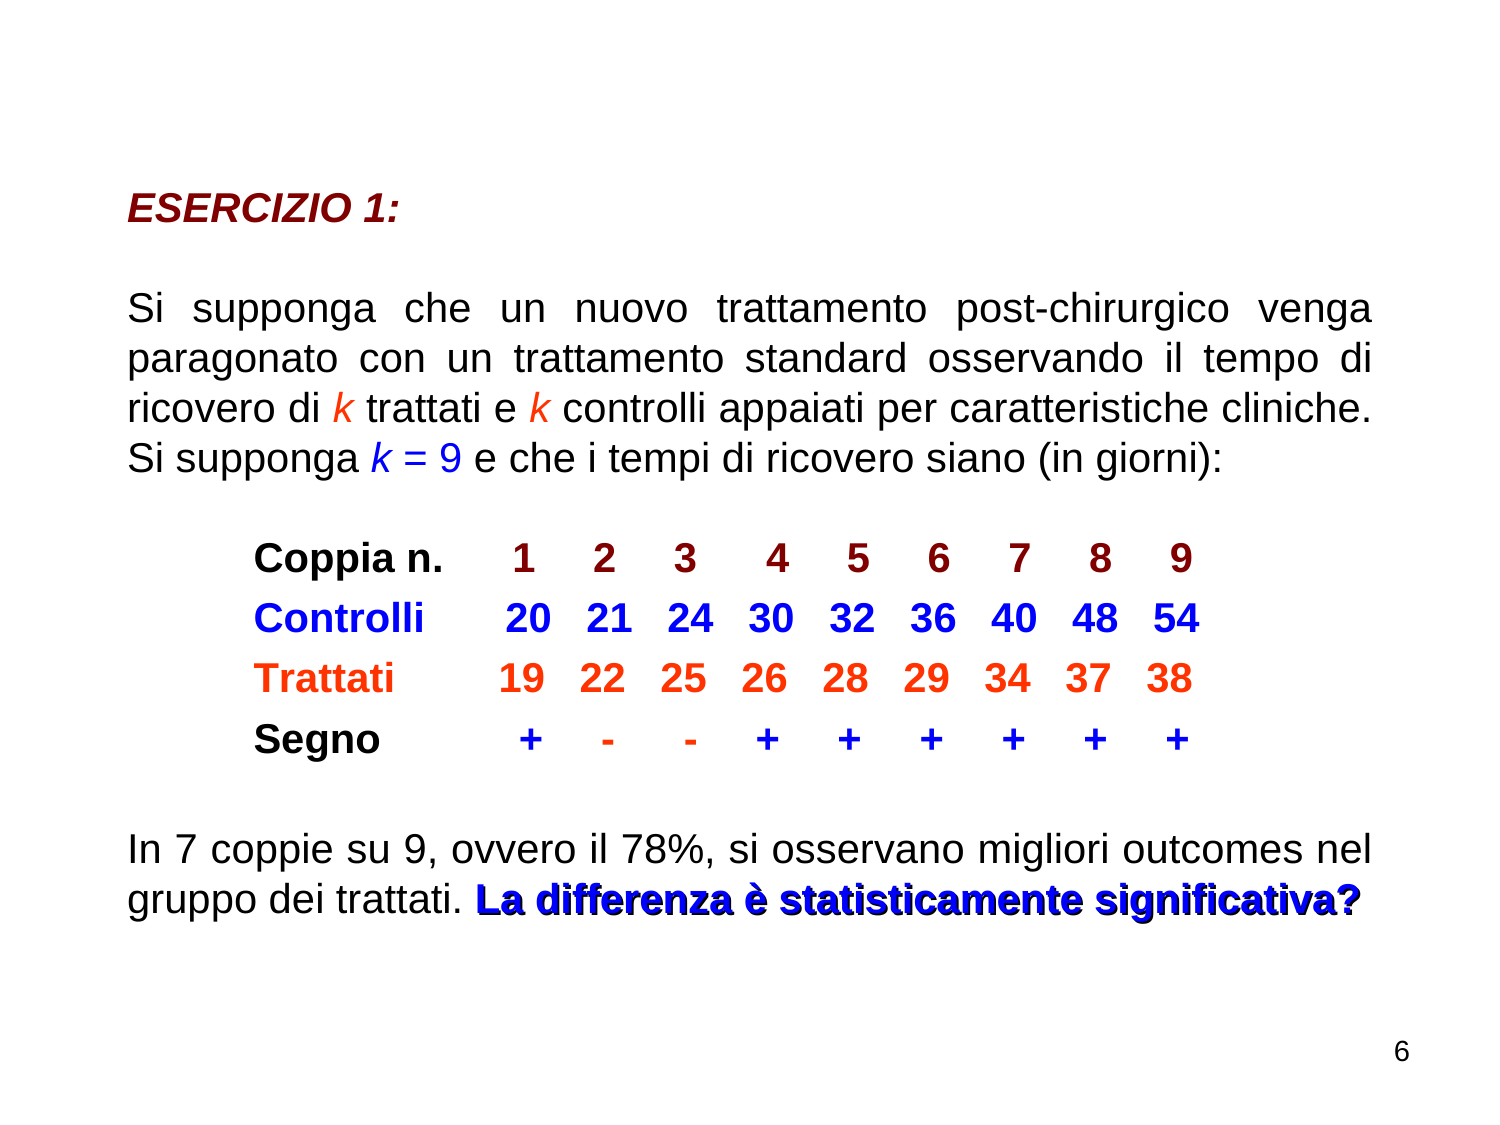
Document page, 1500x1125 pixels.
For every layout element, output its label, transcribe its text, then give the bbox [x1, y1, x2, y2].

text_box <numero> [1074, 1024, 1426, 1103]
text_box ESERCIZIO 1: Si supponga che un nuovo trattamento post-chirurgico venga paragonato con un trattamento standard osservando il tempo di ricovero di k trattati e k controlli appaiati per caratteristiche cliniche. Si supponga k = 9 e che i tempi di ricovero siano (in giorni): Coppia n. 1 2 3 4 5 6 7 8 9 Controlli 20 21 24 30 32 36 40 48 54 Trattati 19 22 25 26 28 29 34 37 38 Segno + - - + + + + + + In 7 coppie su 9, ovvero il 78%, si osservano migliori outcomes nel gruppo dei trattati. La differenza è statisticamente significativa? [112, 172, 1388, 930]
